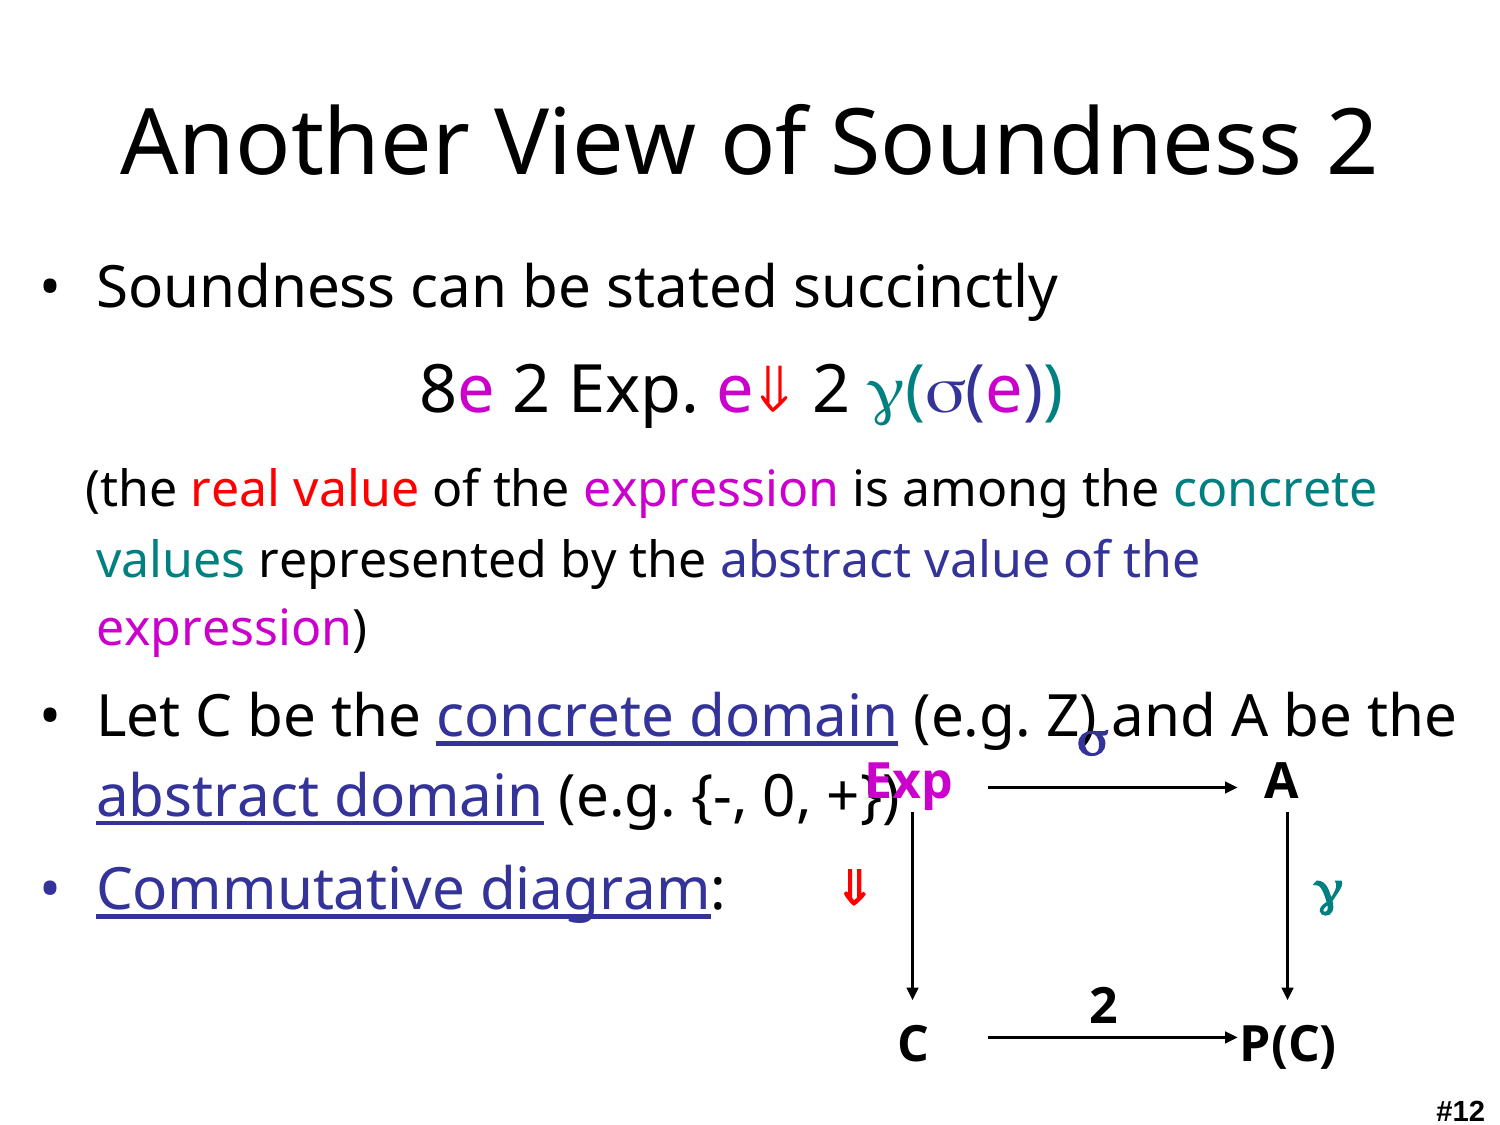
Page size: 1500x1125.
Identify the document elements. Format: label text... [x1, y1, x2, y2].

text_box P(C) [1224, 999, 1363, 1084]
text_box 2 [1074, 962, 1151, 1047]
title Another View of Soundness 2 [24, 45, 1476, 233]
text_box Exp [849, 737, 988, 822]
text_box A [1250, 737, 1326, 822]
text_box  [1062, 712, 1138, 774]
text_box C [882, 999, 958, 1084]
text_box  [1299, 862, 1376, 924]
list Soundness can be stated succinctly 8e 2 Exp. e 2 ((e)) (the real value of the expression is among the concrete values represented by the abstract value of the expression) Let C be the concrete domain (e.g. Z) and A be the abstract domain (e.g. {-, 0, +}) Commutative diagram: [24, 237, 1476, 1125]
text_box  [824, 862, 925, 924]
